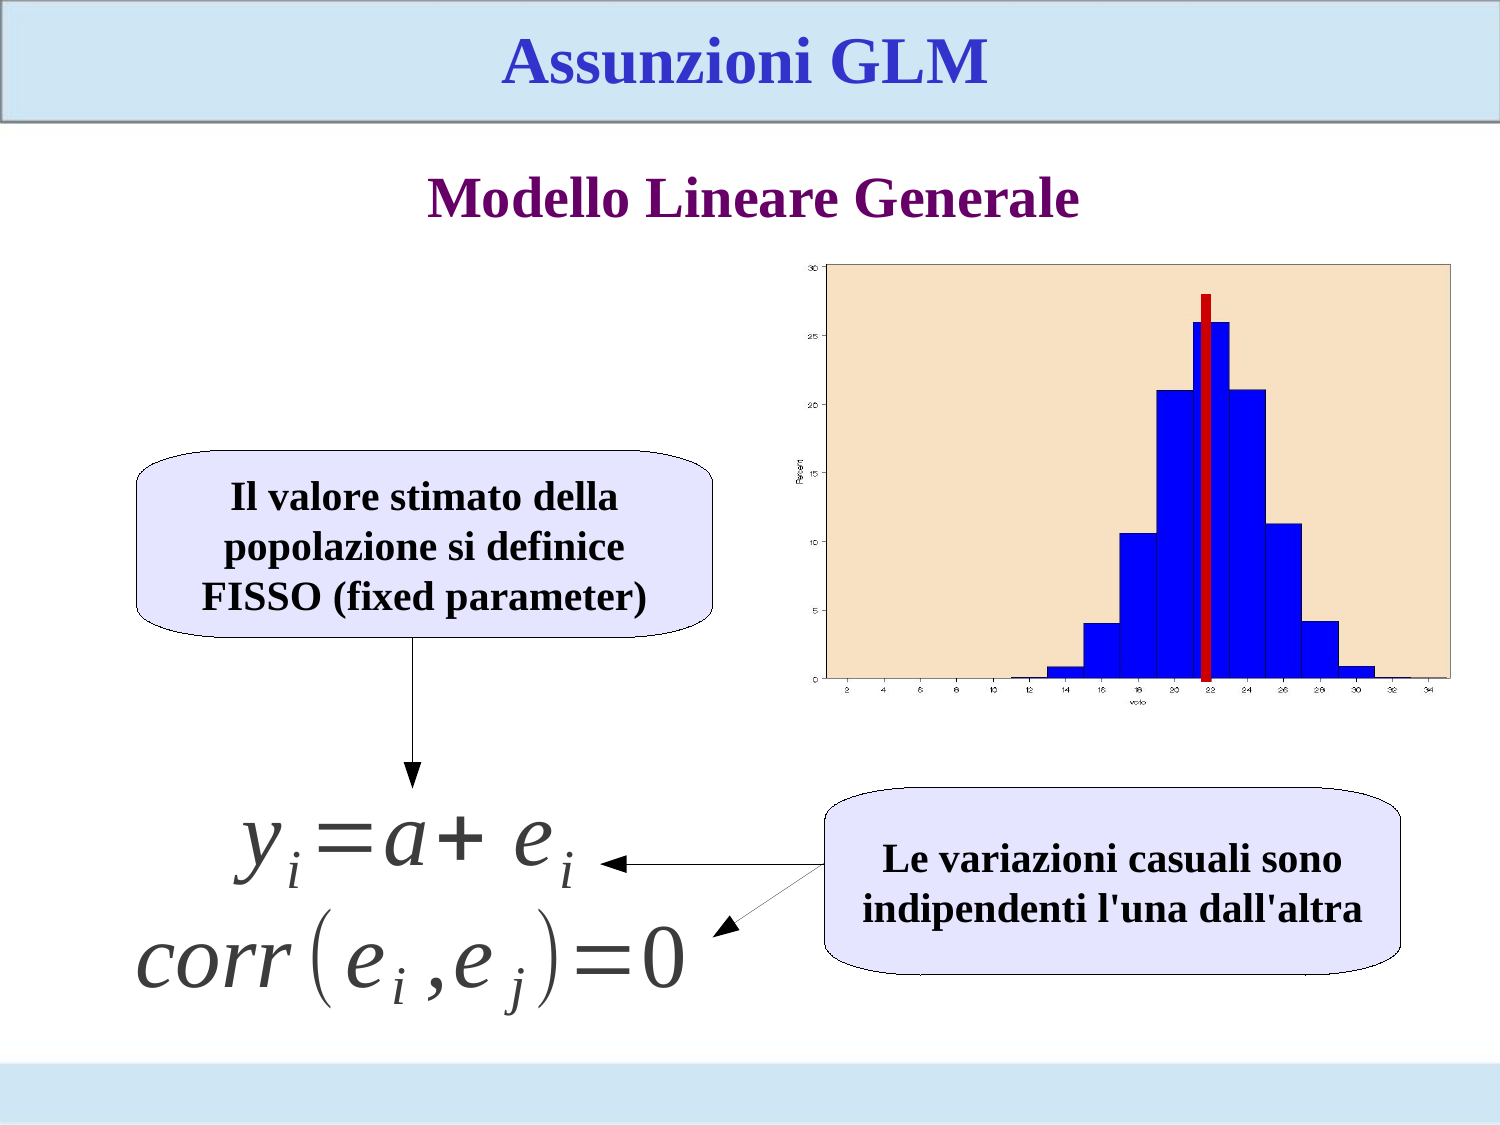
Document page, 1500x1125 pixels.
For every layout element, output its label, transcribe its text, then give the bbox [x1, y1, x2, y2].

chart [112, 902, 710, 1019]
text_box Modello Lineare Generale [412, 151, 1096, 238]
text_box Le variazioni casuali sono indipendenti l'una dall'altra [824, 787, 1401, 976]
picture [0, 0, 1500, 1125]
title Assunzioni GLM [214, 9, 1278, 105]
text_box Il valore stimato della popolazione si definice FISSO (fixed parameter) [136, 450, 713, 638]
chart [207, 785, 594, 901]
